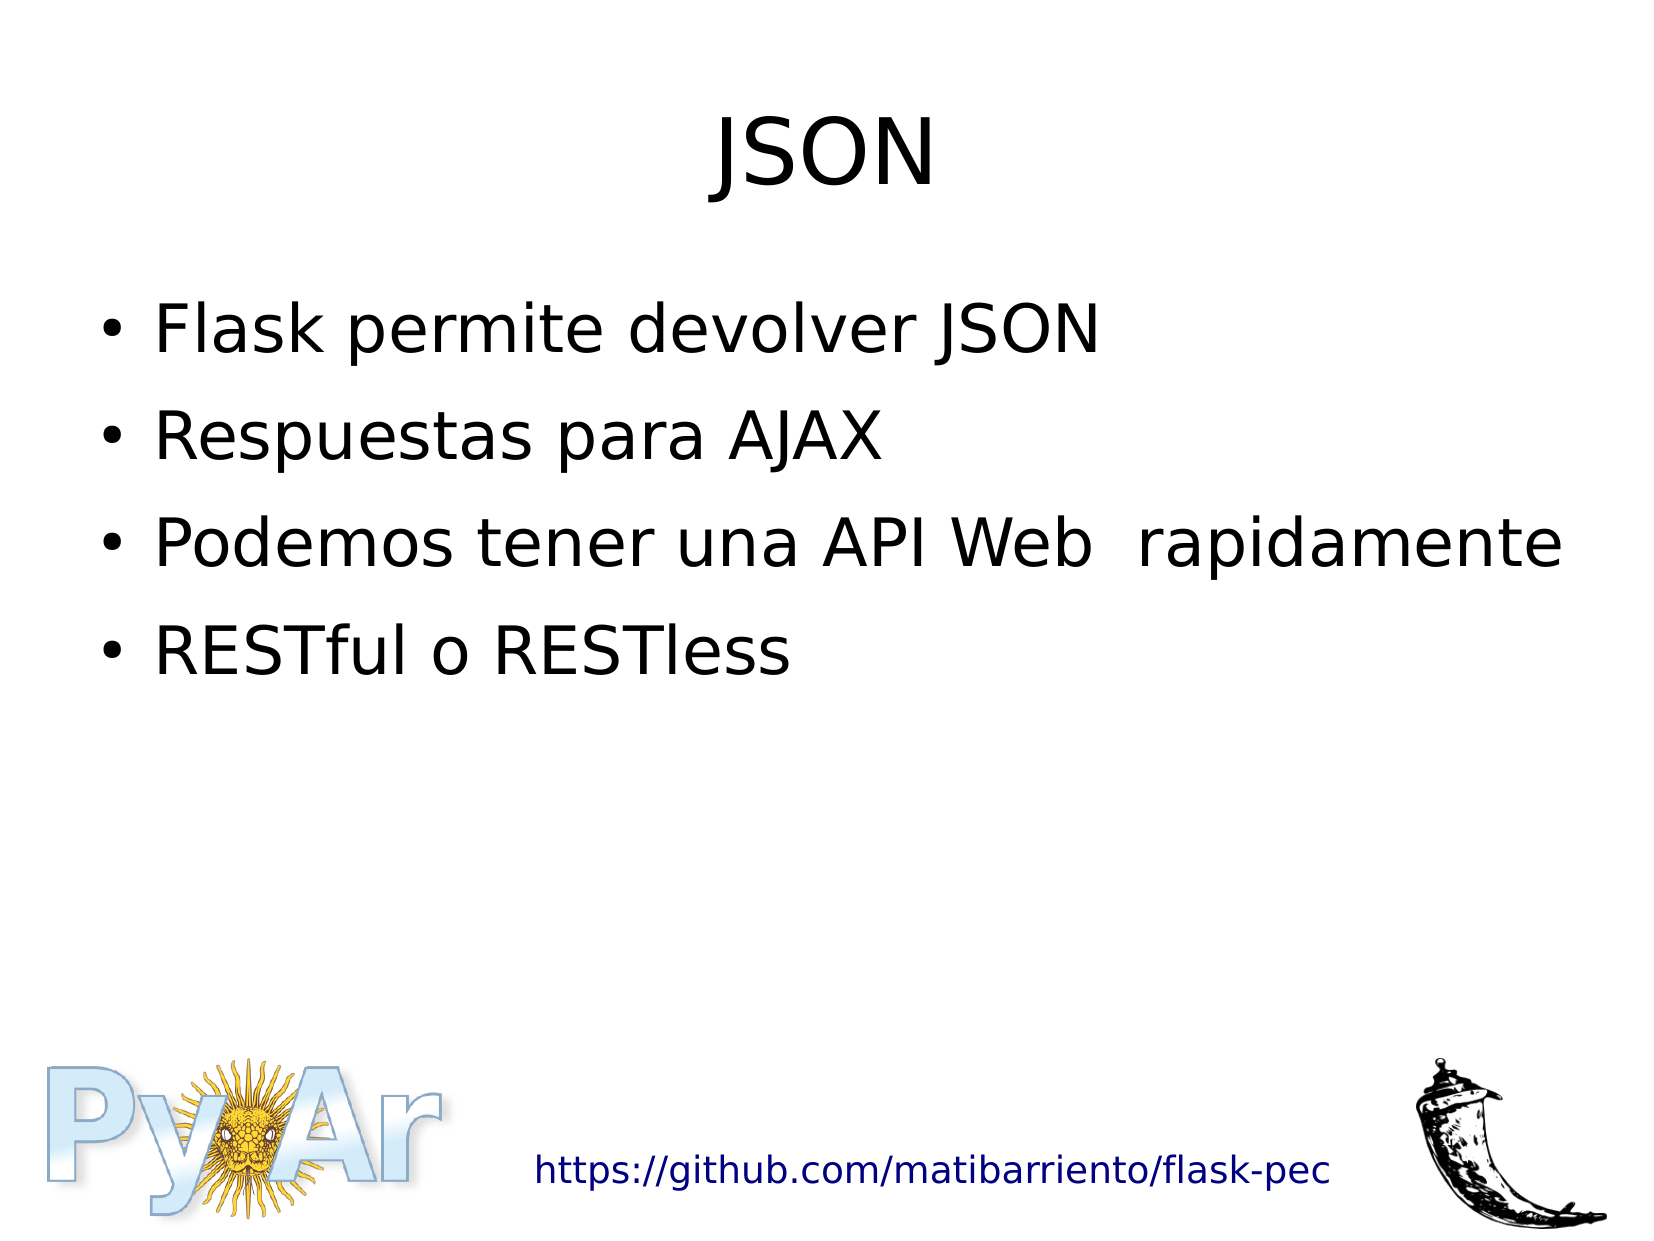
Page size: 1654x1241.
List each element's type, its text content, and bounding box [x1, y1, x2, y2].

title JSON [82, 49, 1571, 257]
picture [1416, 1058, 1607, 1229]
picture [47, 1058, 459, 1229]
list Flask permite devolver JSON Respuestas para AJAX Podemos tener una API Web rapidamente RESTful o RESTless [82, 290, 1571, 1010]
